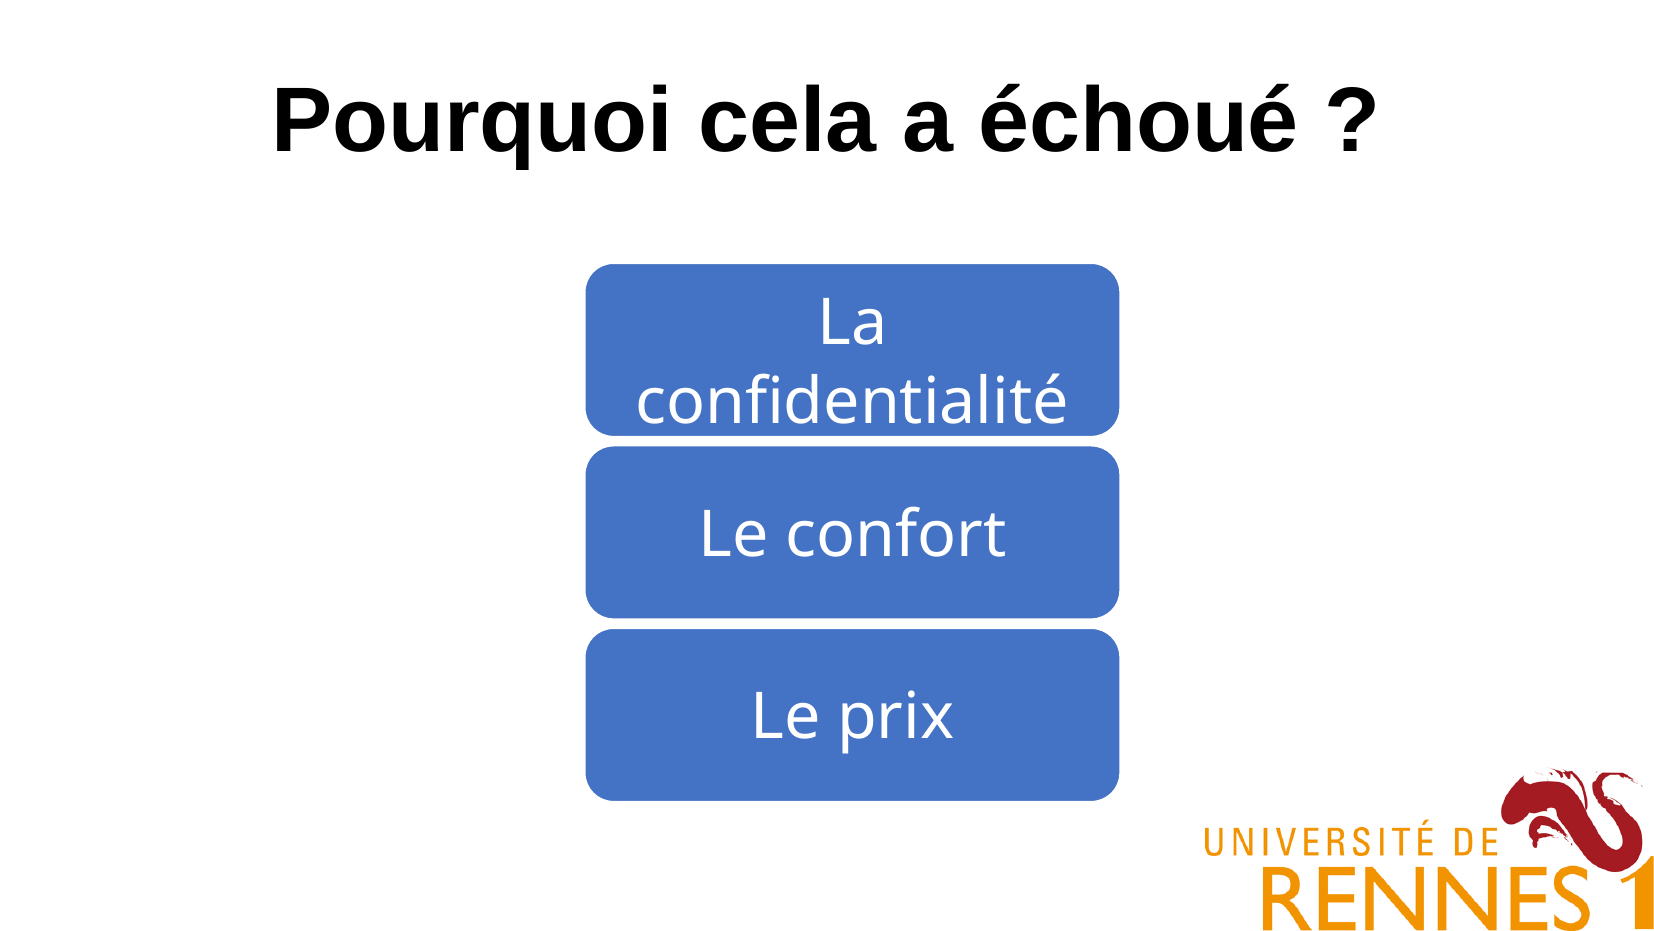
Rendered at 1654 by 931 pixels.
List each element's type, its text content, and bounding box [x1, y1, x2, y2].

title Pourquoi cela a échoué ? [82, 37, 1571, 193]
picture [1205, 767, 1654, 931]
text_box Le confort [584, 445, 1121, 620]
text_box Le prix [584, 627, 1121, 802]
text_box La confidentialité [584, 262, 1121, 437]
